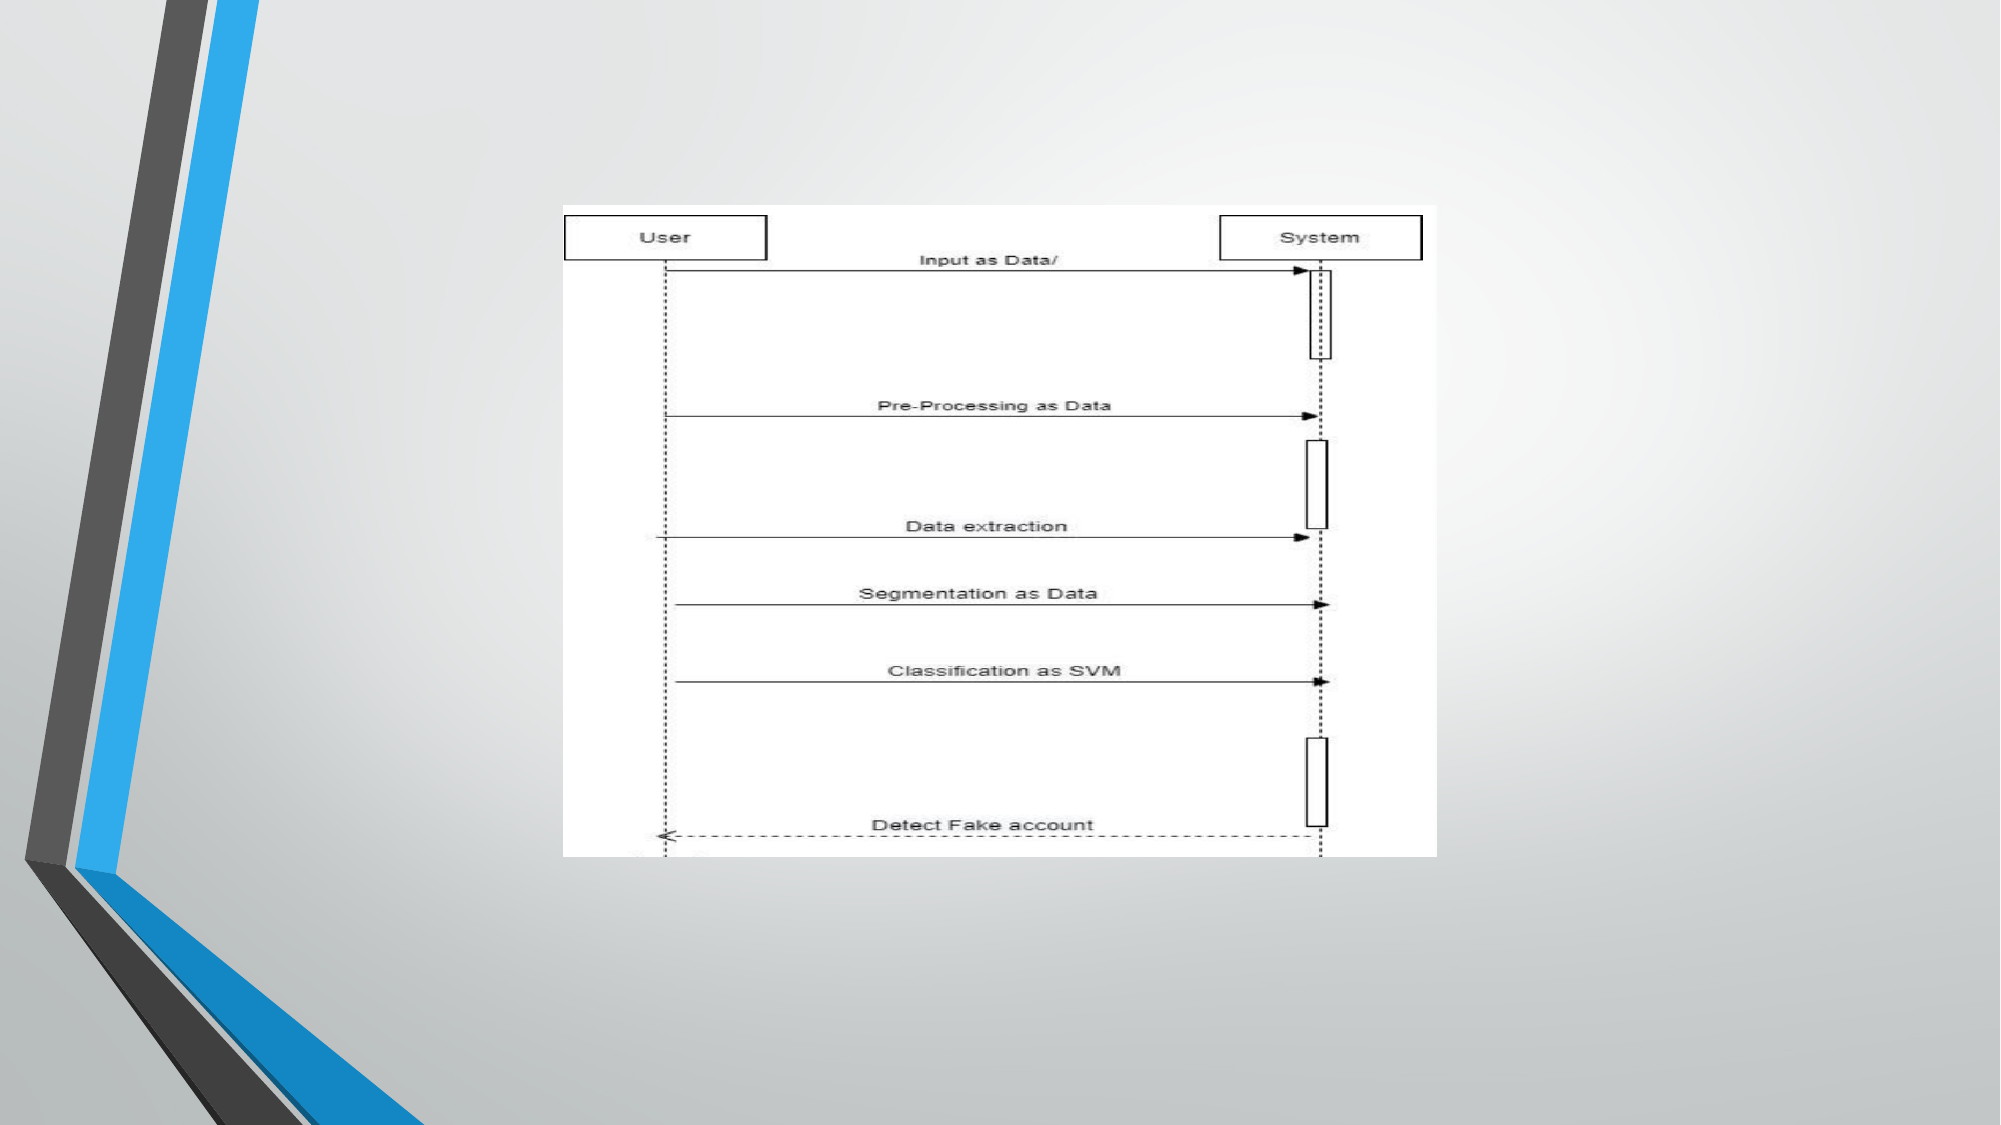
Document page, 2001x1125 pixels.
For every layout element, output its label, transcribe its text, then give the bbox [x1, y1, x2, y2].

picture [563, 205, 1437, 857]
title LOW LEVEL DIAGRAM (LLD) [243, 0, 1887, 135]
